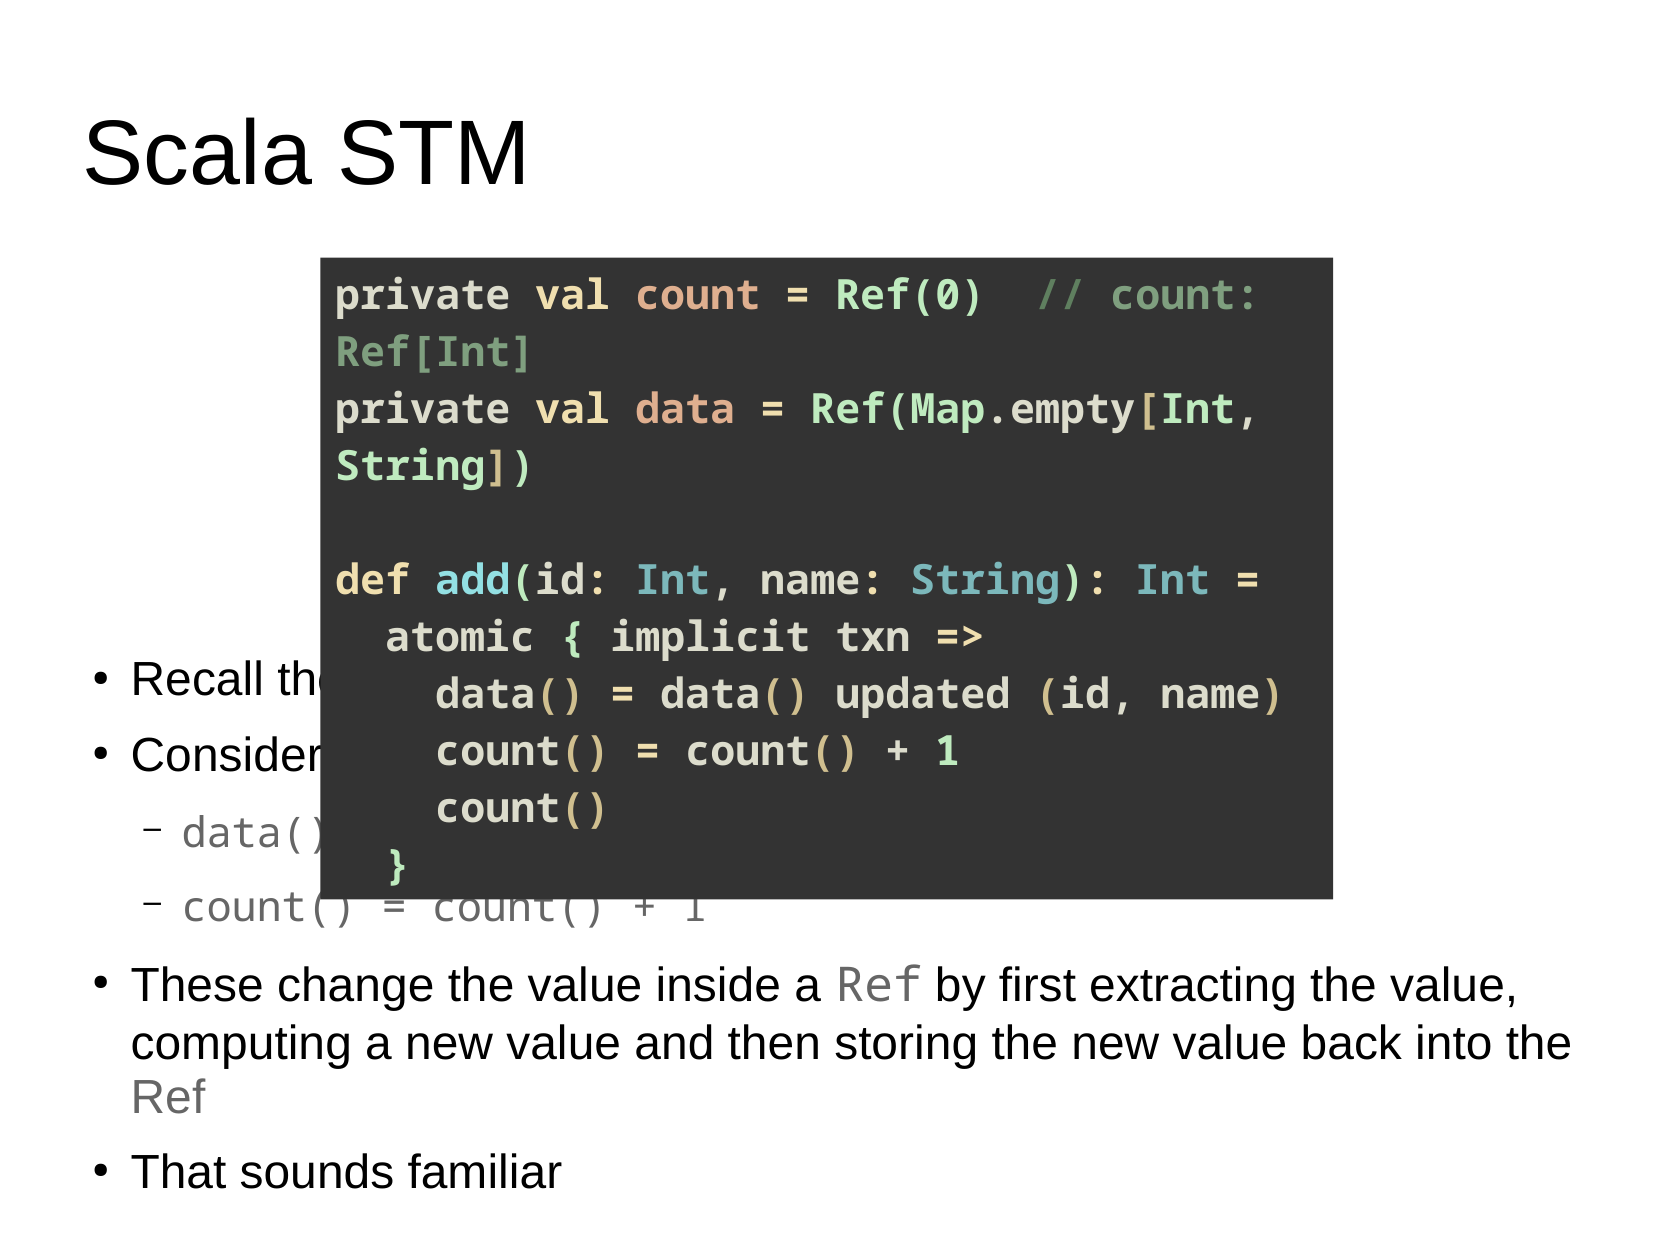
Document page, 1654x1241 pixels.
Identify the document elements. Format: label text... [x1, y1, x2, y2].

title Scala STM [82, 49, 1571, 257]
list Recall the previous code Consider the following statements data() = data() updated (id, name) count() = count() + 1 These change the value inside a Ref by first extracting the value, computing a new value and then storing the new value back into the Ref That sounds familiar [79, 652, 1645, 1200]
text_box private val count = Ref(0) // count: Ref[Int] private val data = Ref(Map.empty[Int, String]) def add(id: Int, name: String): Int = atomic { implicit txn => data() = data() updated (id, name) count() = count() + 1 count() } [320, 257, 1334, 653]
